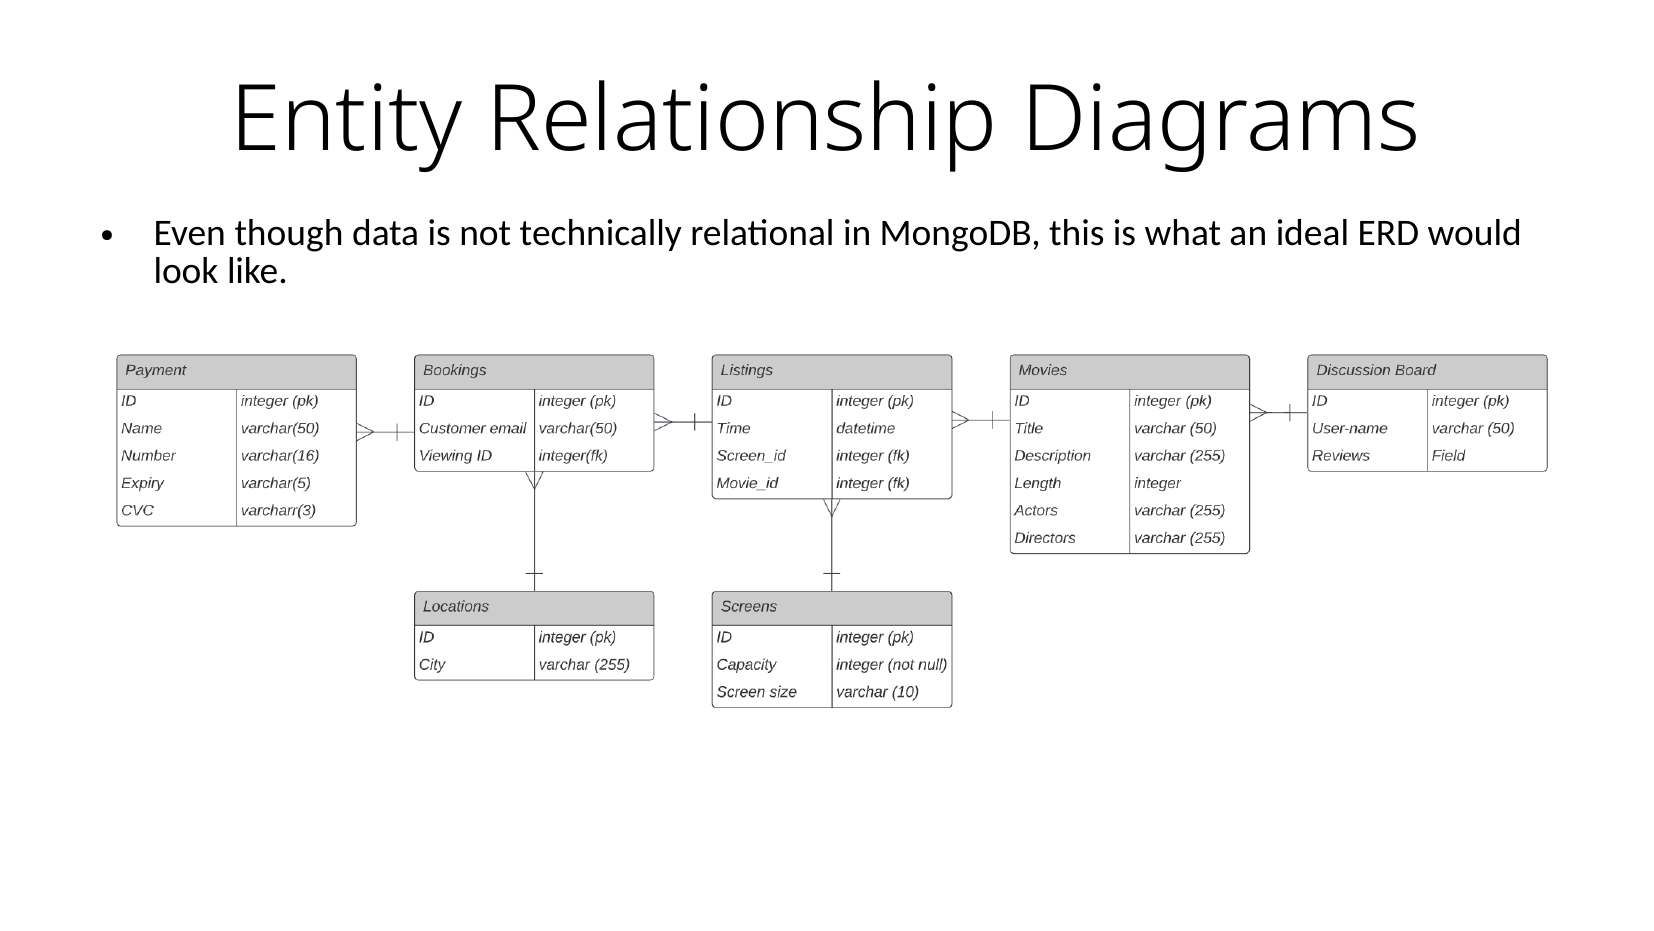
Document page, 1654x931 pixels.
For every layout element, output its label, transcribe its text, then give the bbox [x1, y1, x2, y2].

picture [72, 336, 1577, 750]
list Even though data is not technically relational in MongoDB, this is what an ideal ERD would look like. [82, 217, 1565, 384]
title Entity Relationship Diagrams [82, 37, 1571, 193]
